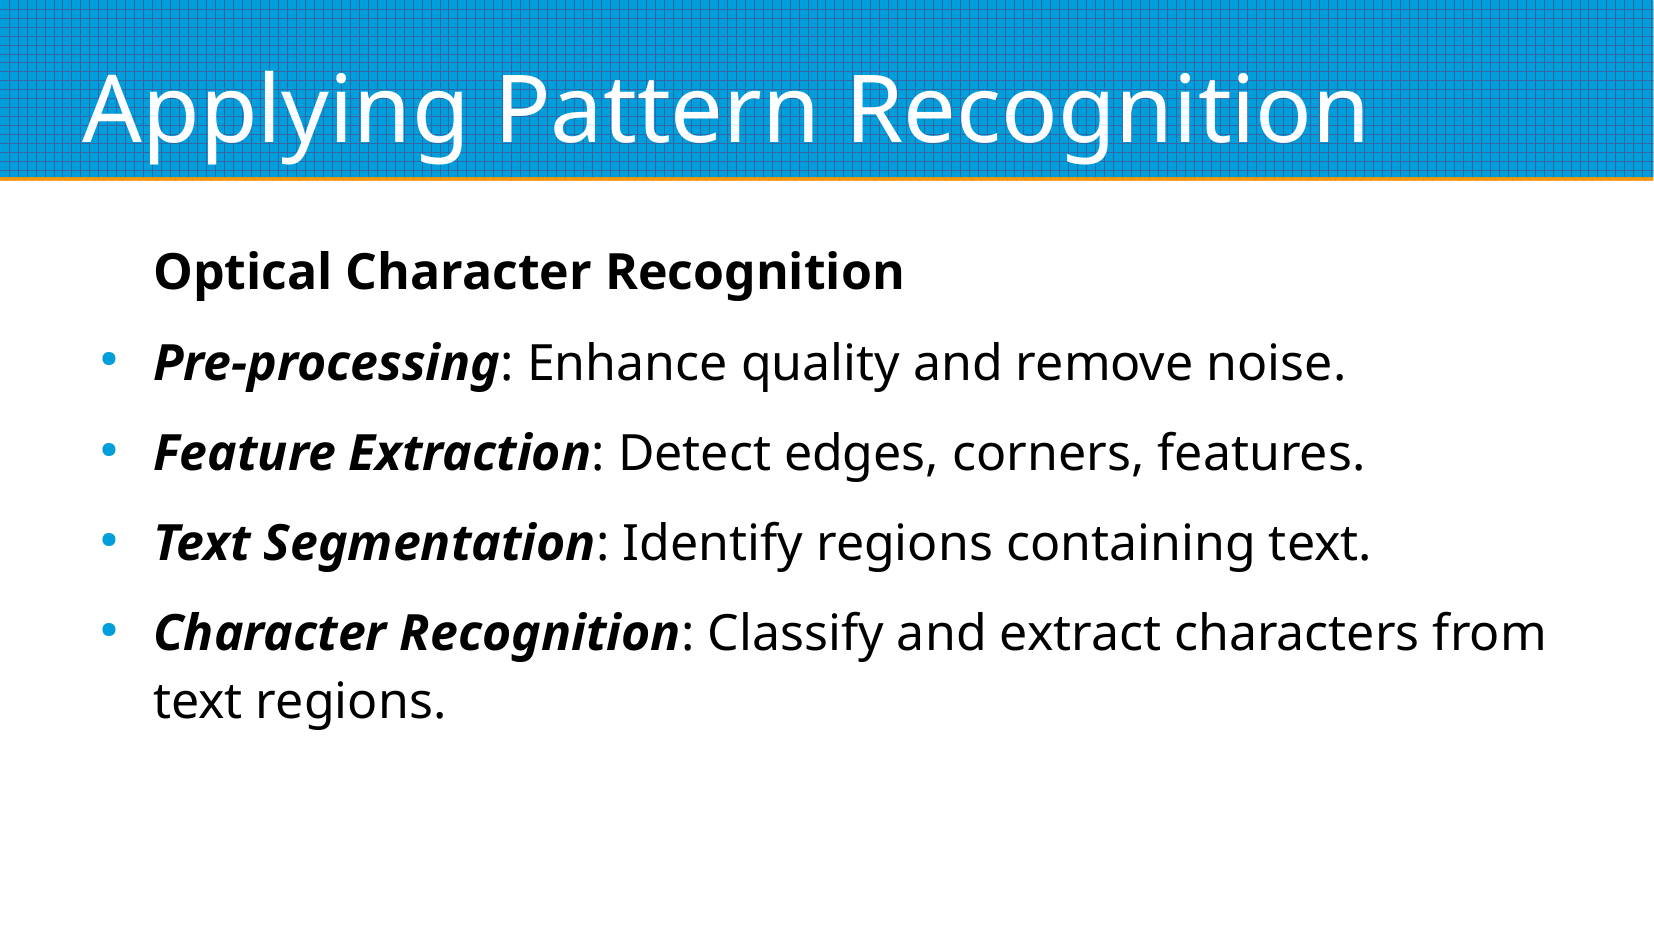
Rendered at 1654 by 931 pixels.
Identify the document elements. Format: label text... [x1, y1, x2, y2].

title Applying Pattern Recognition [82, 14, 1571, 171]
list Optical Character Recognition Pre-processing: Enhance quality and remove noise. Feature Extraction: Detect edges, corners, features. Text Segmentation: Identify regions containing text. Character Recognition: Classify and extract characters from text regions. [82, 236, 1563, 811]
